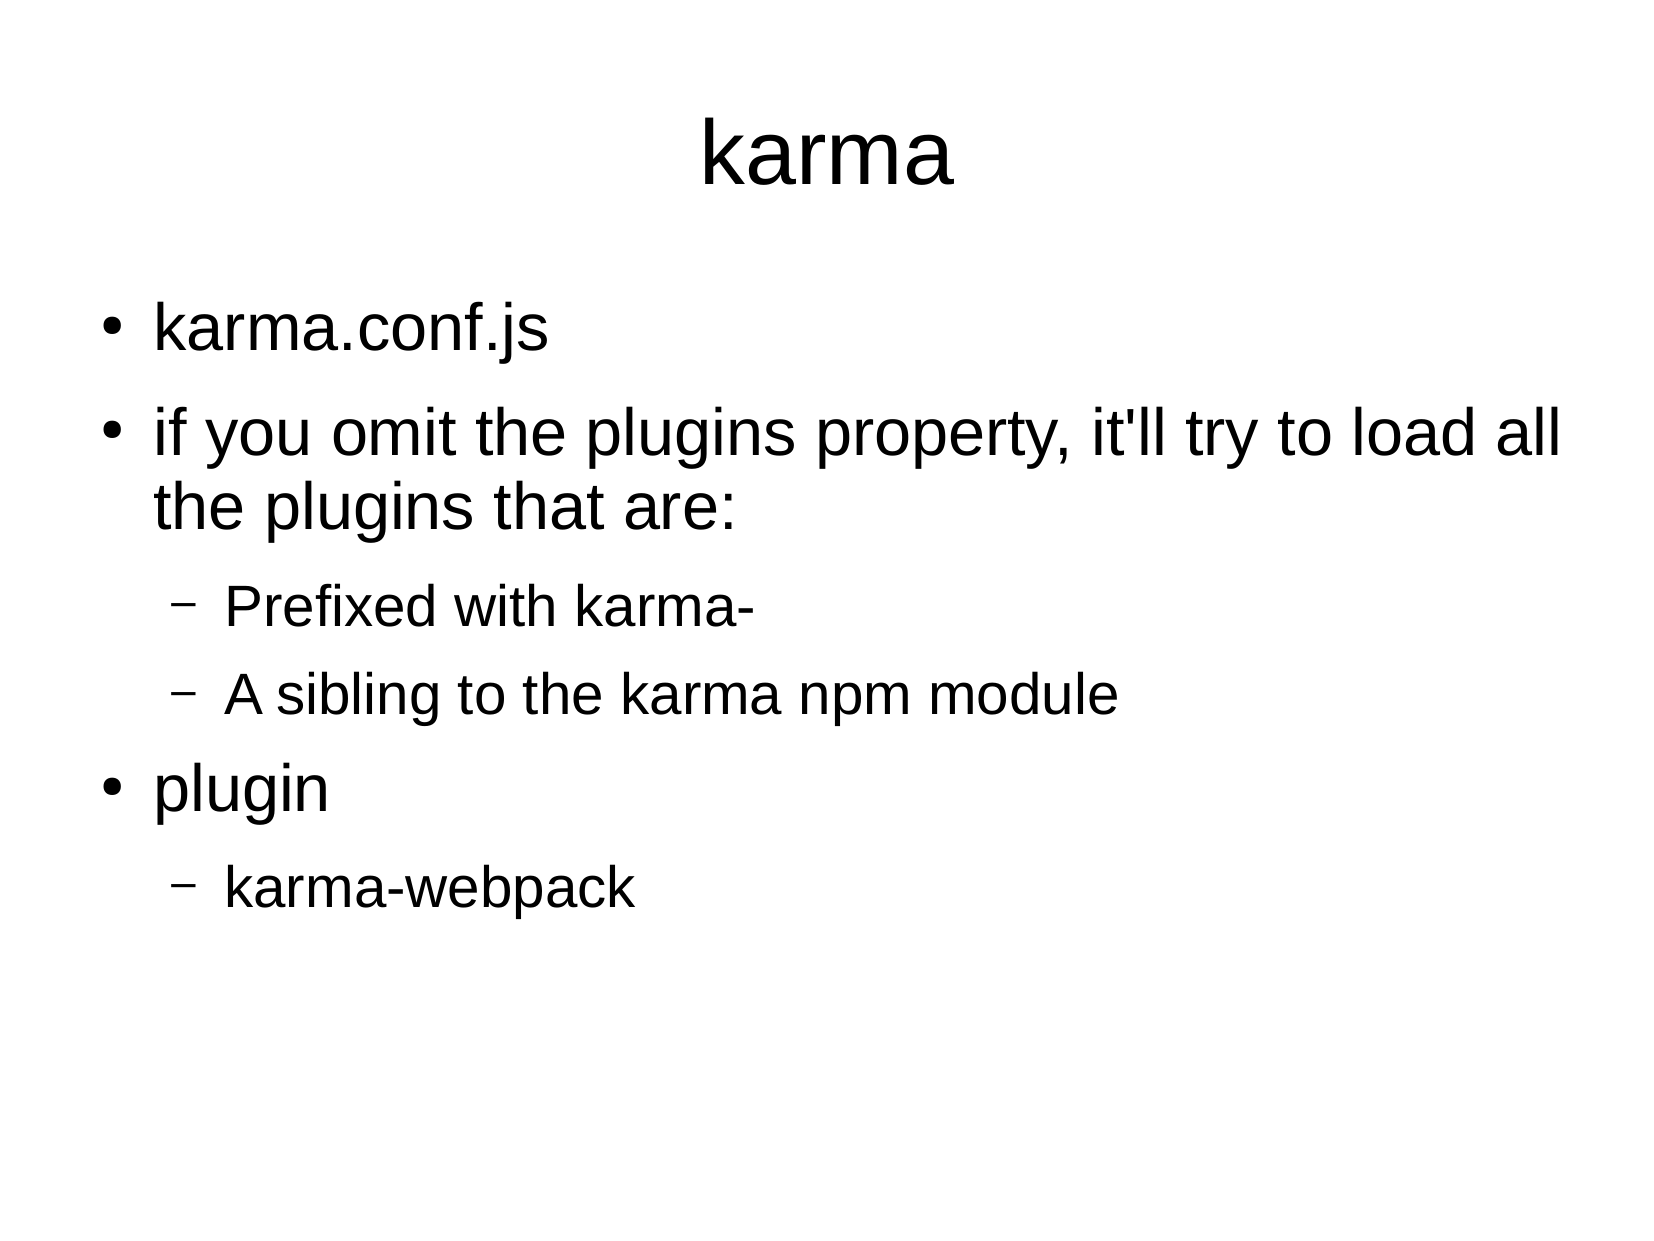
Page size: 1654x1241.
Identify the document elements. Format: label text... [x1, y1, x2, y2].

list karma.conf.js if you omit the plugins property, it'll try to load all the plugins that are: Prefixed with karma- A sibling to the karma npm module plugin karma-webpack [82, 290, 1571, 1010]
title karma [82, 49, 1571, 257]
